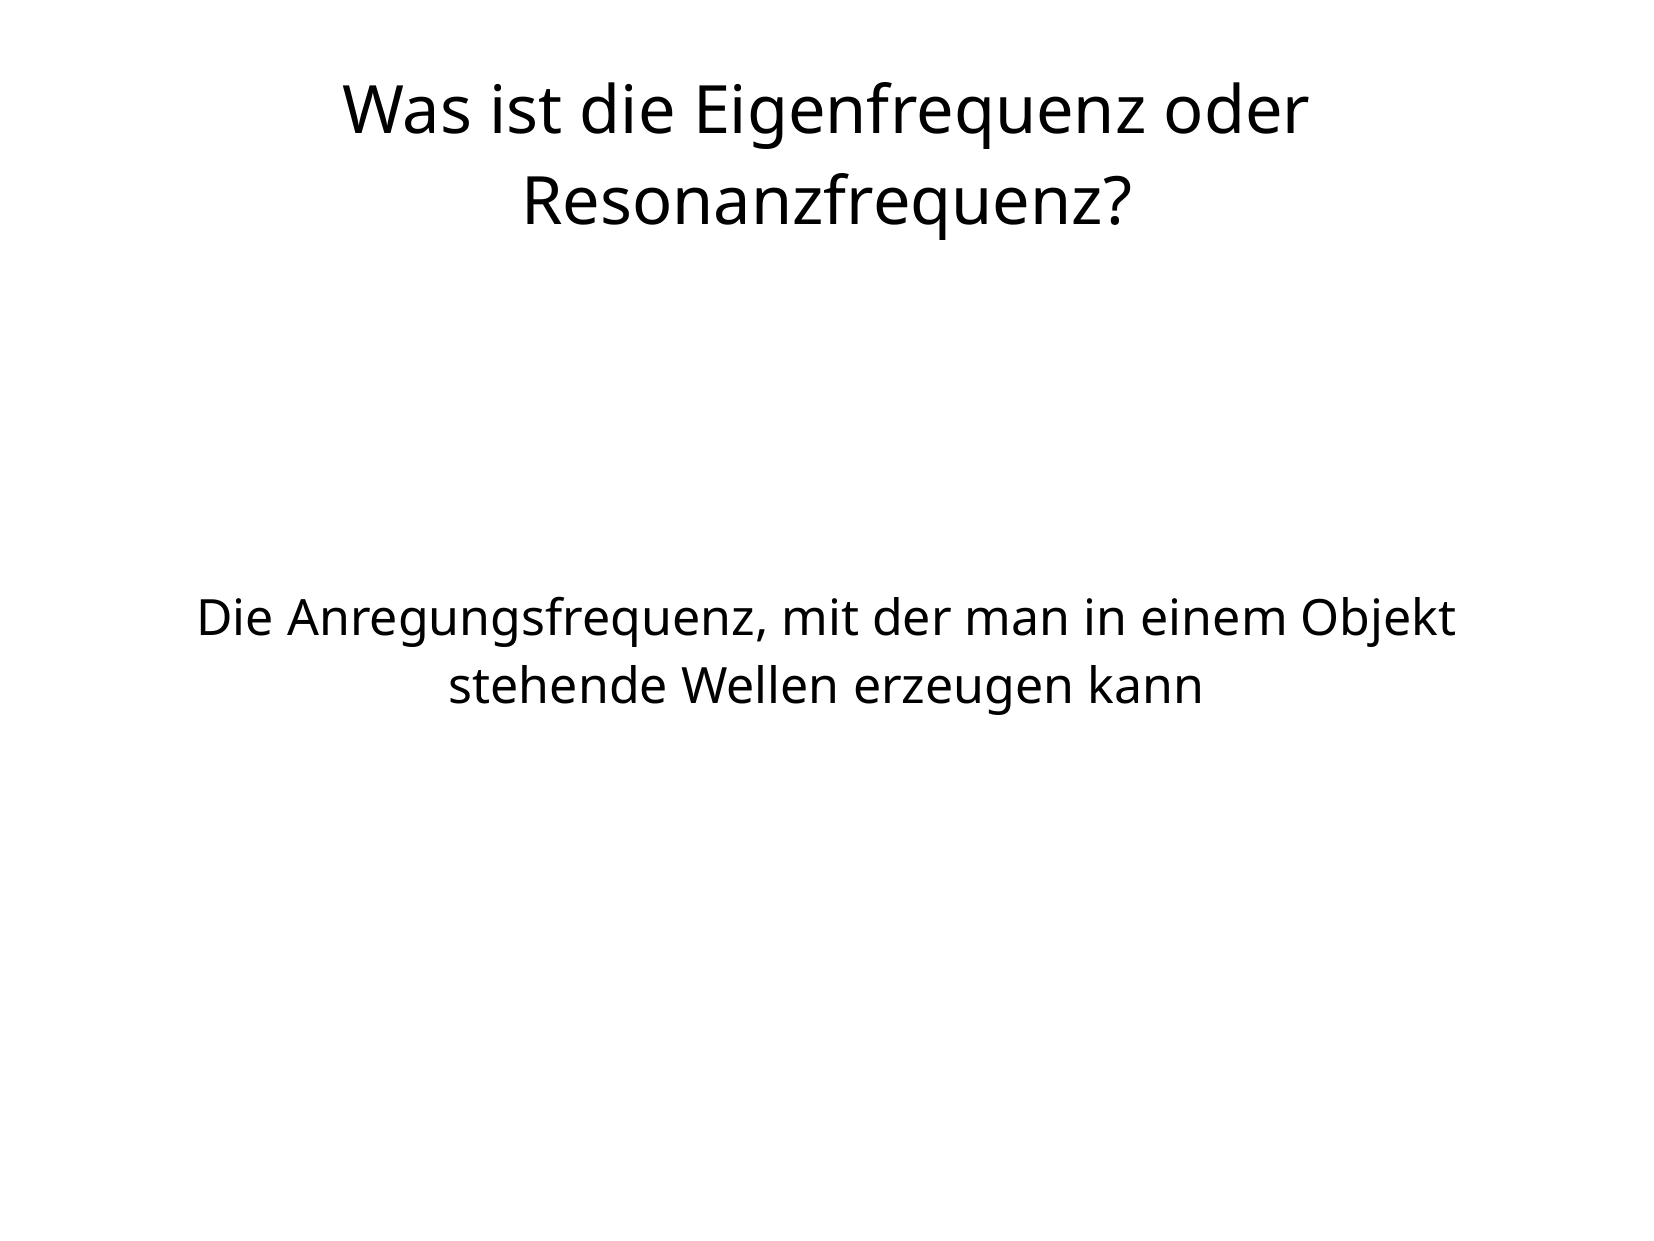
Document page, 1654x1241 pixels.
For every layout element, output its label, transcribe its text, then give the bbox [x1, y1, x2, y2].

title Was ist die Eigenfrequenz oder Resonanzfrequenz? [82, 49, 1571, 257]
subtitle Die Anregungsfrequenz, mit der man in einem Objekt stehende Wellen erzeugen kann [82, 290, 1571, 1010]
